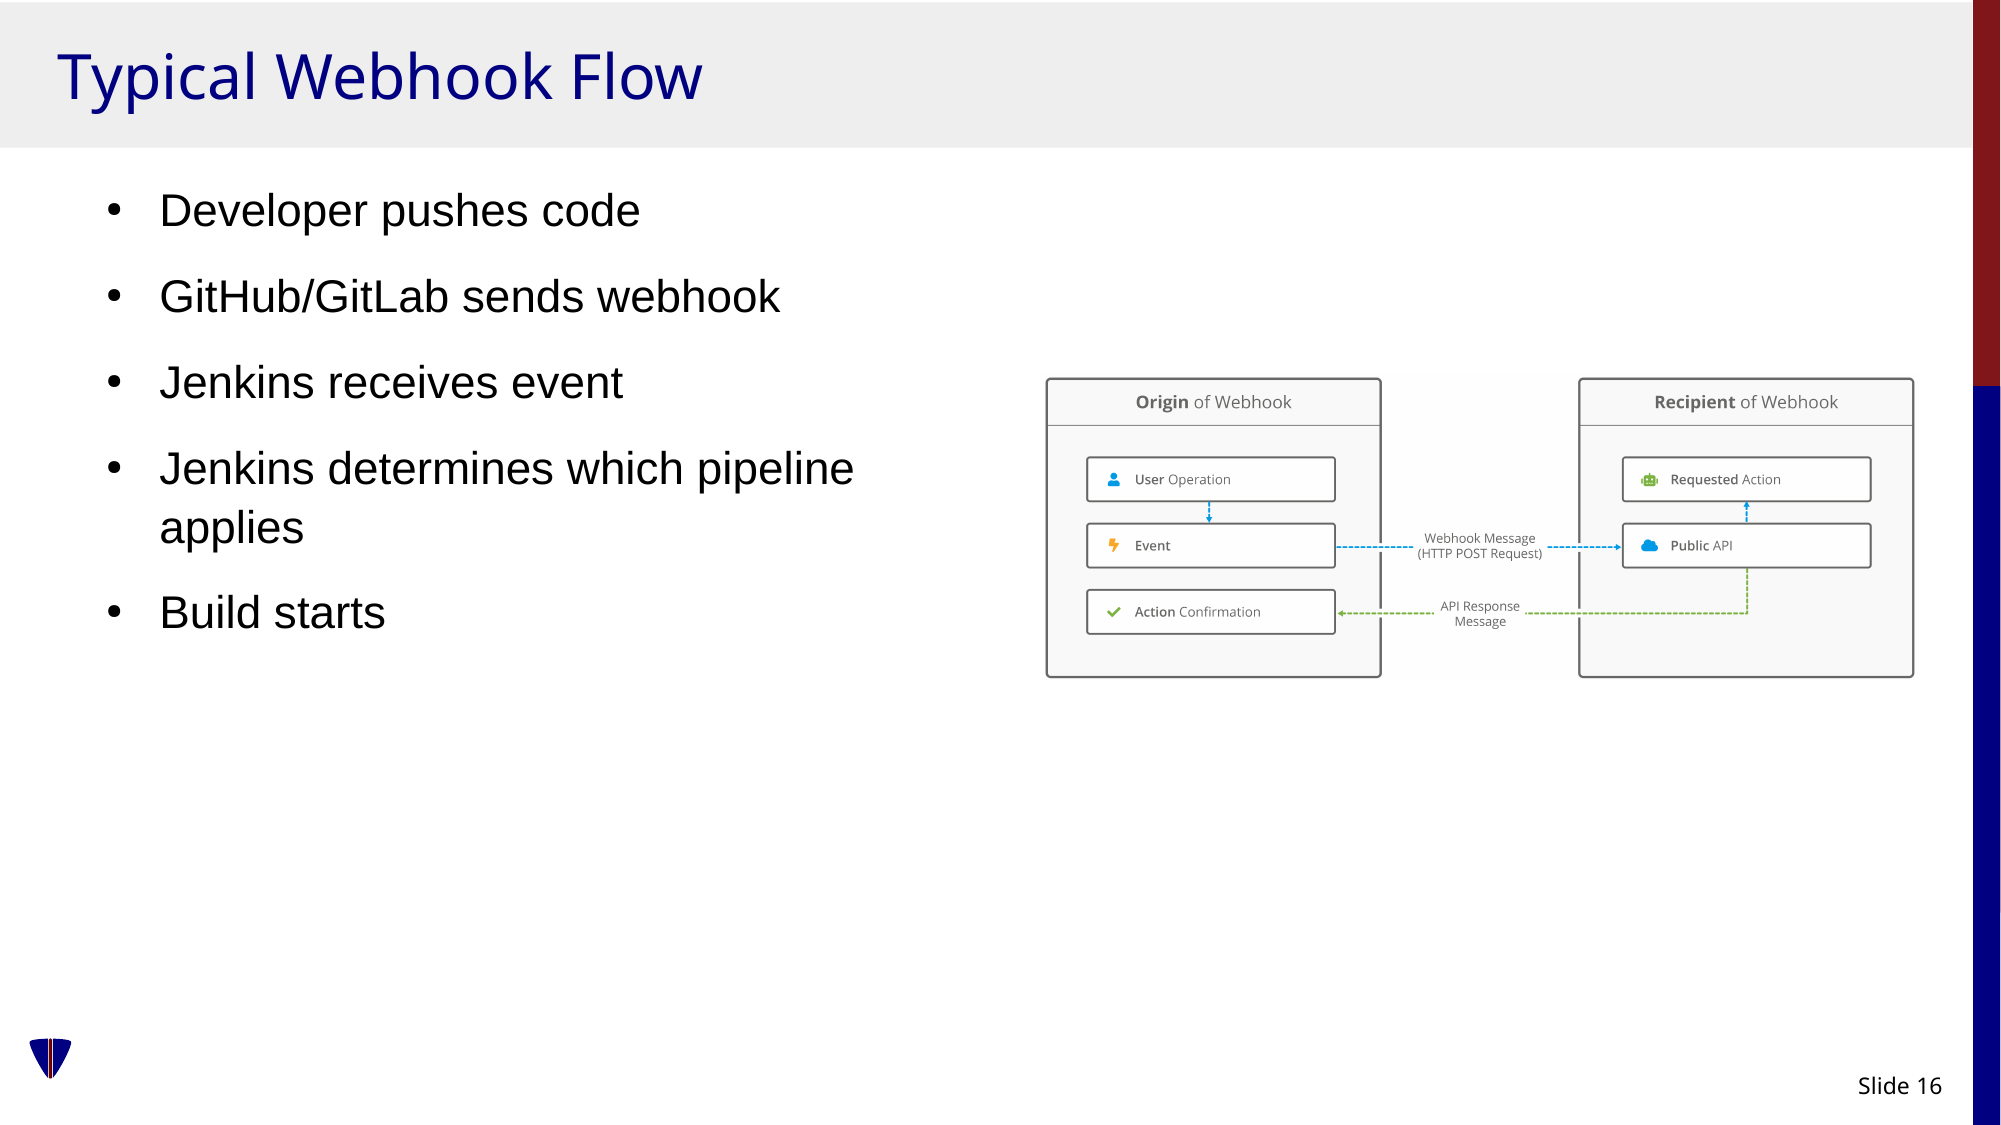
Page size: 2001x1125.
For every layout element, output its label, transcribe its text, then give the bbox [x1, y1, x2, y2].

title Typical Webhook Flow [0, 2, 1973, 148]
picture [1042, 373, 1920, 680]
list Developer pushes code GitHub/GitLab sends webhook Jenkins receives event Jenkins determines which pipeline applies Build starts [88, 177, 975, 1034]
